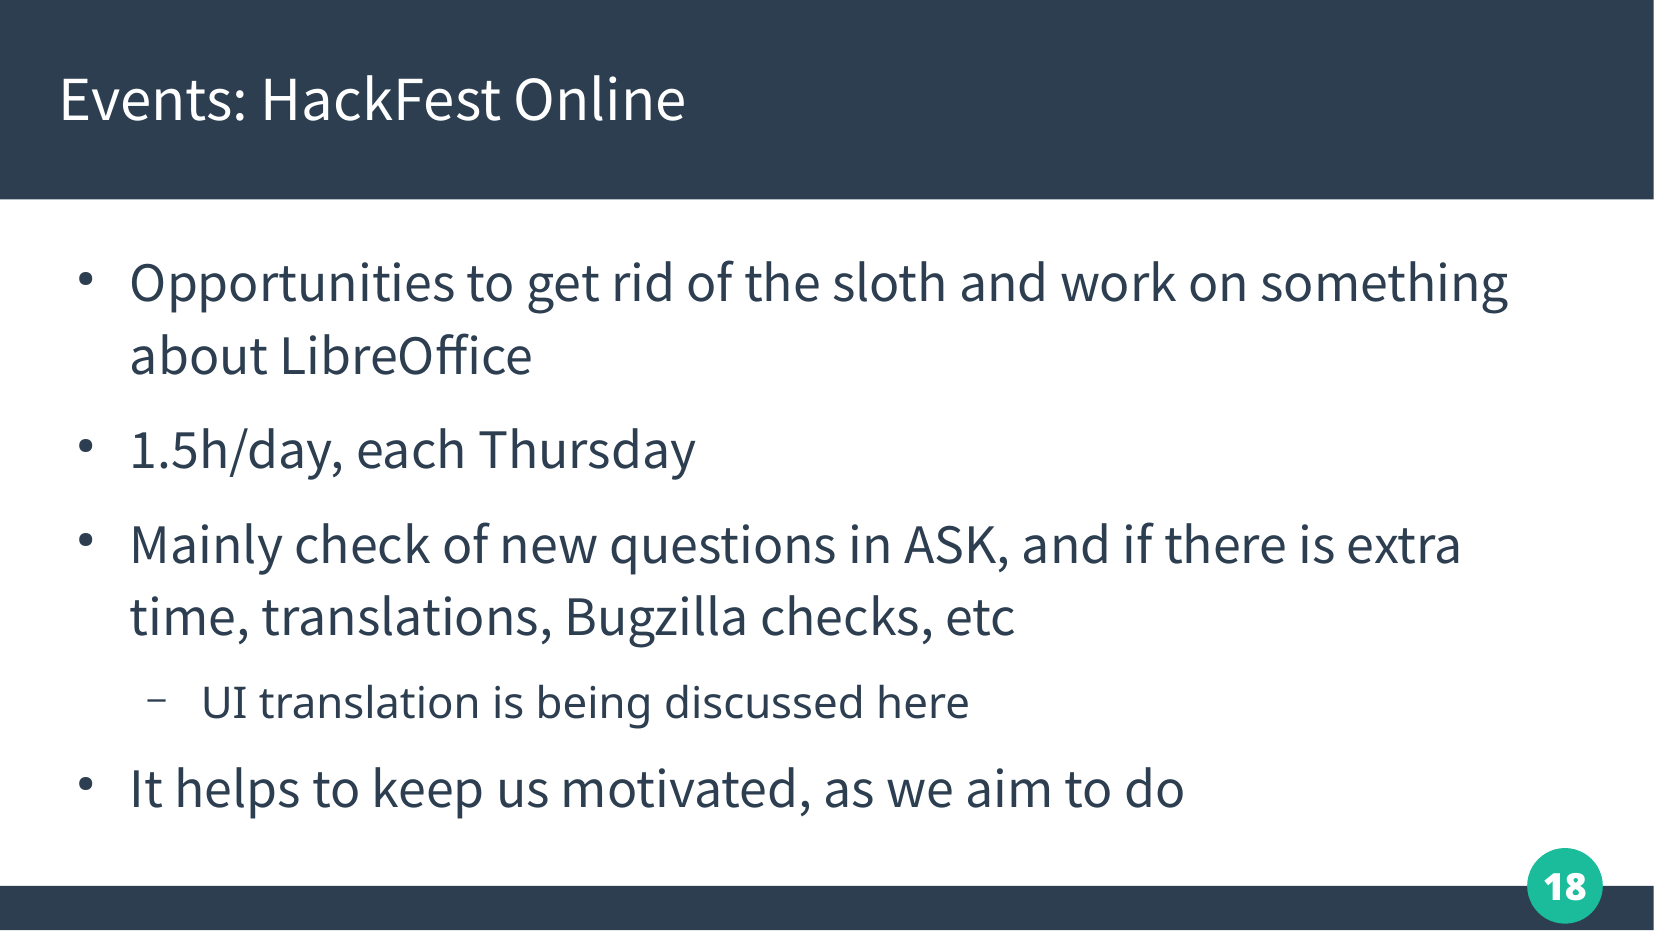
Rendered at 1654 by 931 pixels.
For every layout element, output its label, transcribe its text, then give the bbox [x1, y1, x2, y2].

title Events: HackFest Online [59, 37, 1595, 155]
list Opportunities to get rid of the sloth and work on something about LibreOffice 1.5h/day, each Thursday Mainly check of new questions in ASK, and if there is extra time, translations, Bugzilla checks, etc UI translation is being discussed here It helps to keep us motivated, as we aim to do [59, 243, 1595, 864]
